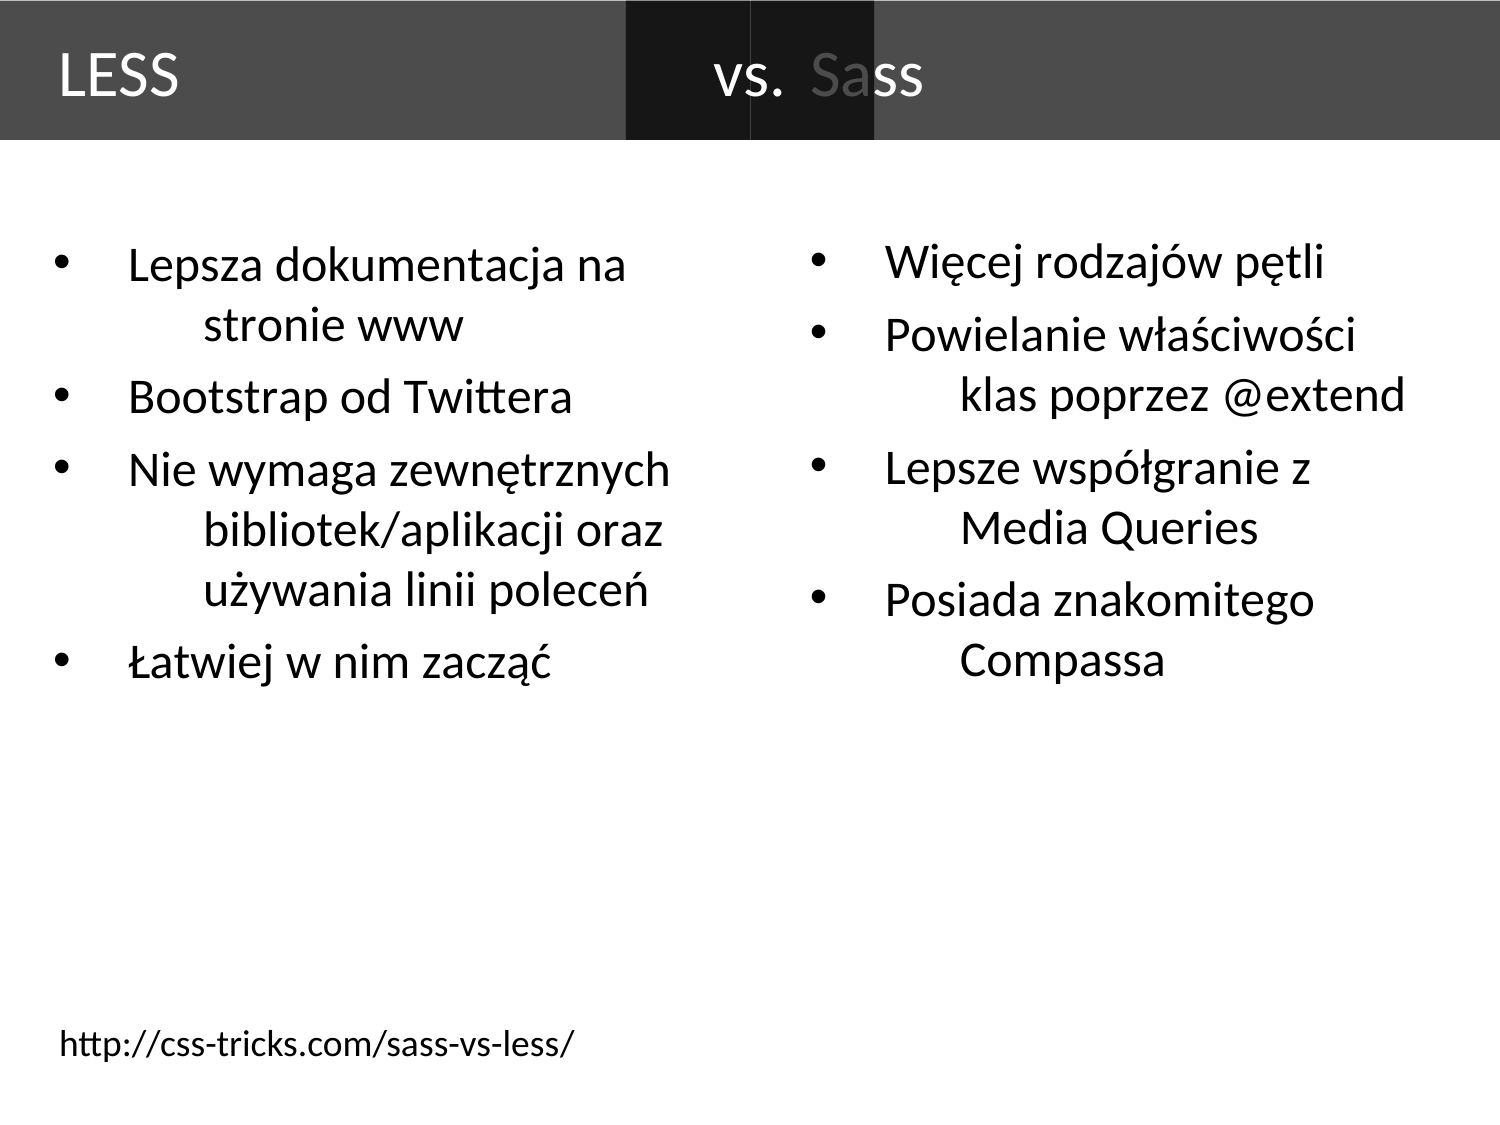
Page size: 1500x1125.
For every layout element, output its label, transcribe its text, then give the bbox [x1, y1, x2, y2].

text_box Sass [874, 1, 1500, 140]
subtitle Lepsza dokumentacja na stronie www Bootstrap od Twittera Nie wymaga zewnętrznych bibliotek/aplikacji oraz używania linii poleceń Łatwiej w nim zacząć [0, 142, 751, 701]
text_box http://css-tricks.com/sass-vs-less/ [44, 1011, 598, 1071]
text_box vs. [626, 1, 874, 140]
text_box Więcej rodzajów pętli Powielanie właściwości klas poprzez @extend Lepsze współgranie z Media Queries Posiada znakomitego Compassa [750, 140, 1500, 698]
text_box LESS [0, 1, 626, 140]
